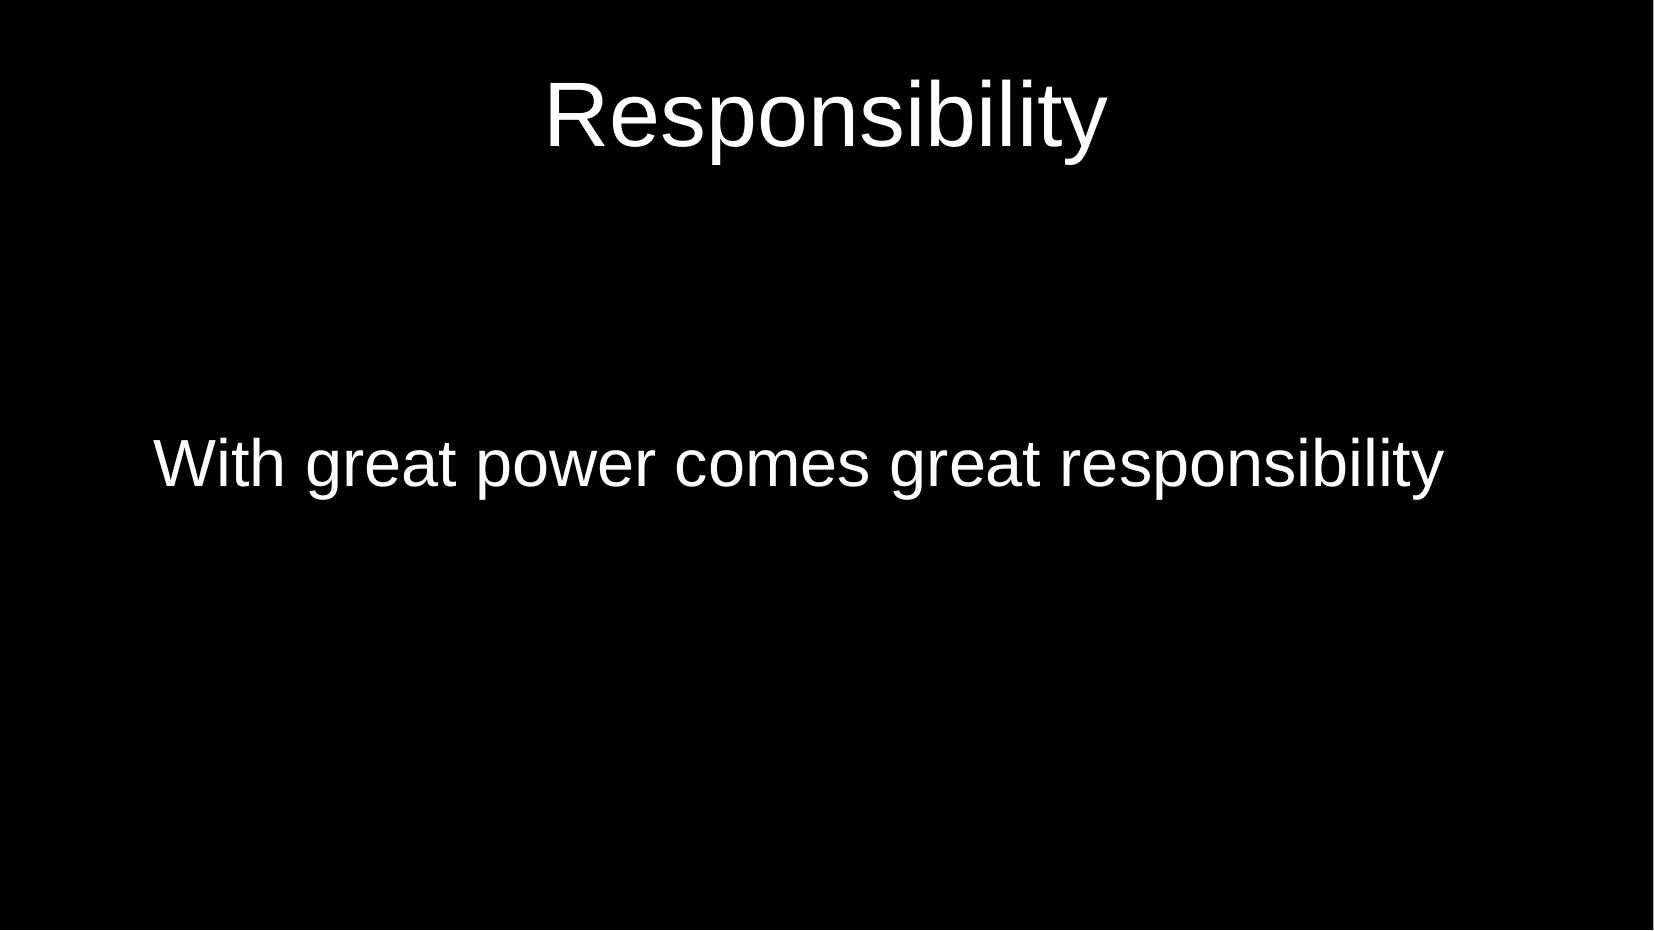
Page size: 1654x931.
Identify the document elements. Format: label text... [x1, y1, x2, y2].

title Responsibility [82, 37, 1571, 193]
list With great power comes great responsibility [82, 217, 1571, 758]
